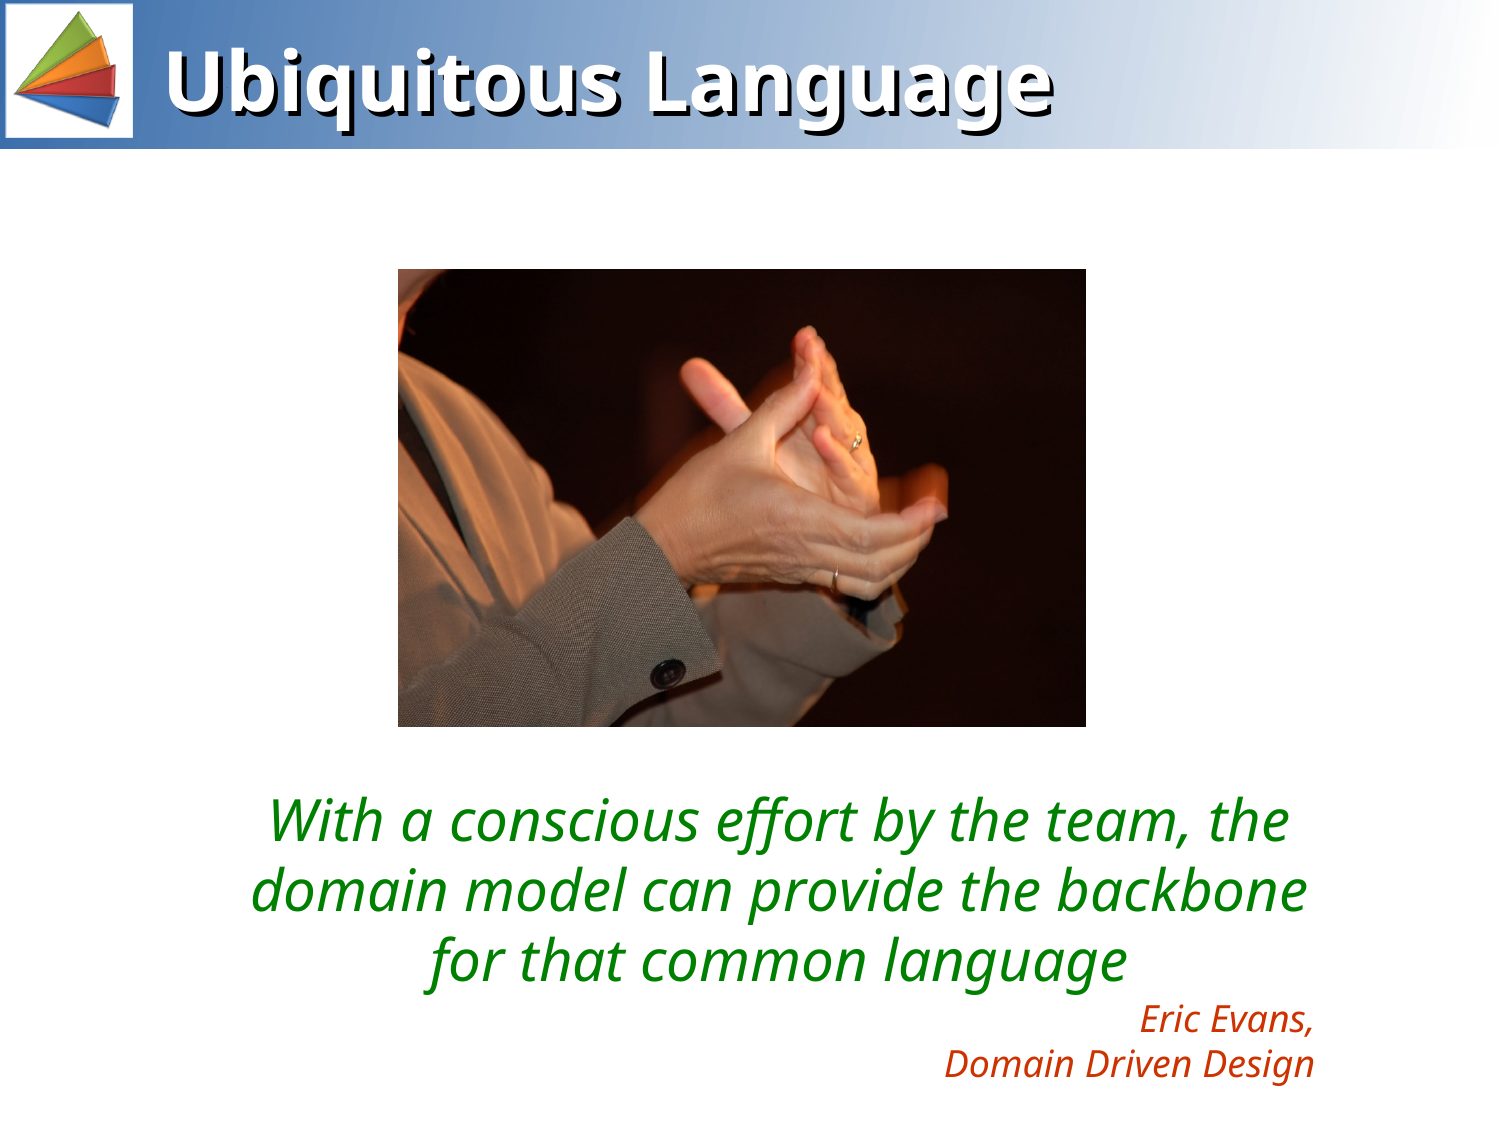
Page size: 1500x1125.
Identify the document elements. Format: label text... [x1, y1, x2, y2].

text_box With a conscious effort by the team, the domain model can provide the backbone for that common language [199, 774, 1360, 1001]
picture [0, 0, 1500, 149]
picture [398, 269, 1086, 727]
title Ubiquitous Language [147, 19, 1500, 138]
text_box Eric Evans, Domain Driven Design [844, 987, 1331, 1094]
